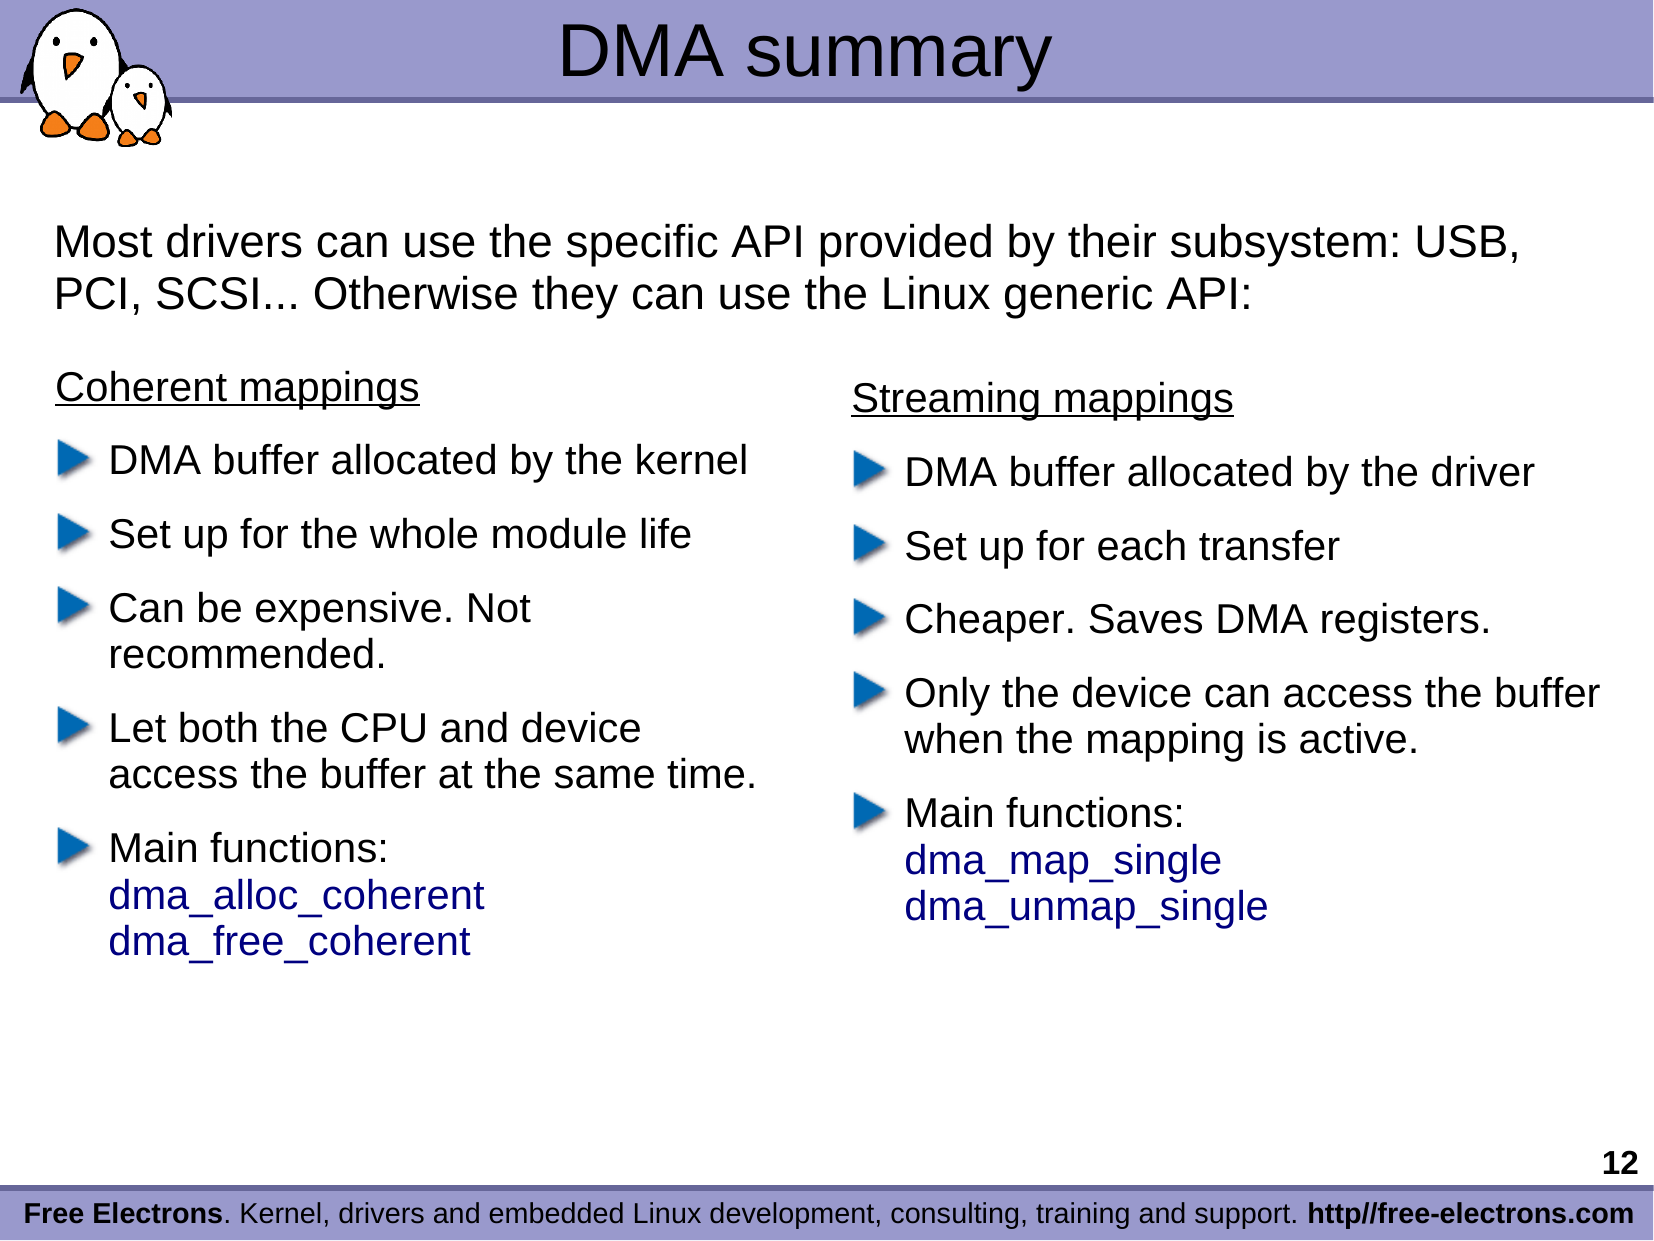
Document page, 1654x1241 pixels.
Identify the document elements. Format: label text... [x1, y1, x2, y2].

text_box Most drivers can use the specific API provided by their subsystem: USB, PCI, SCSI... Otherwise they can use the Linux generic API: [53, 216, 1618, 331]
title DMA summary [60, 0, 1551, 101]
list Coherent mappings DMA buffer allocated by the kernel Set up for the whole module life Can be expensive. Not recommended. Let both the CPU and device access the buffer at the same time. Main functions: dma_alloc_coherent dma_free_coherent [37, 363, 802, 1020]
list Streaming mappings DMA buffer allocated by the driver Set up for each transfer Cheaper. Saves DMA registers. Only the device can access the buffer when the mapping is active. Main functions: dma_map_single dma_unmap_single [833, 375, 1613, 980]
picture [20, 8, 172, 147]
